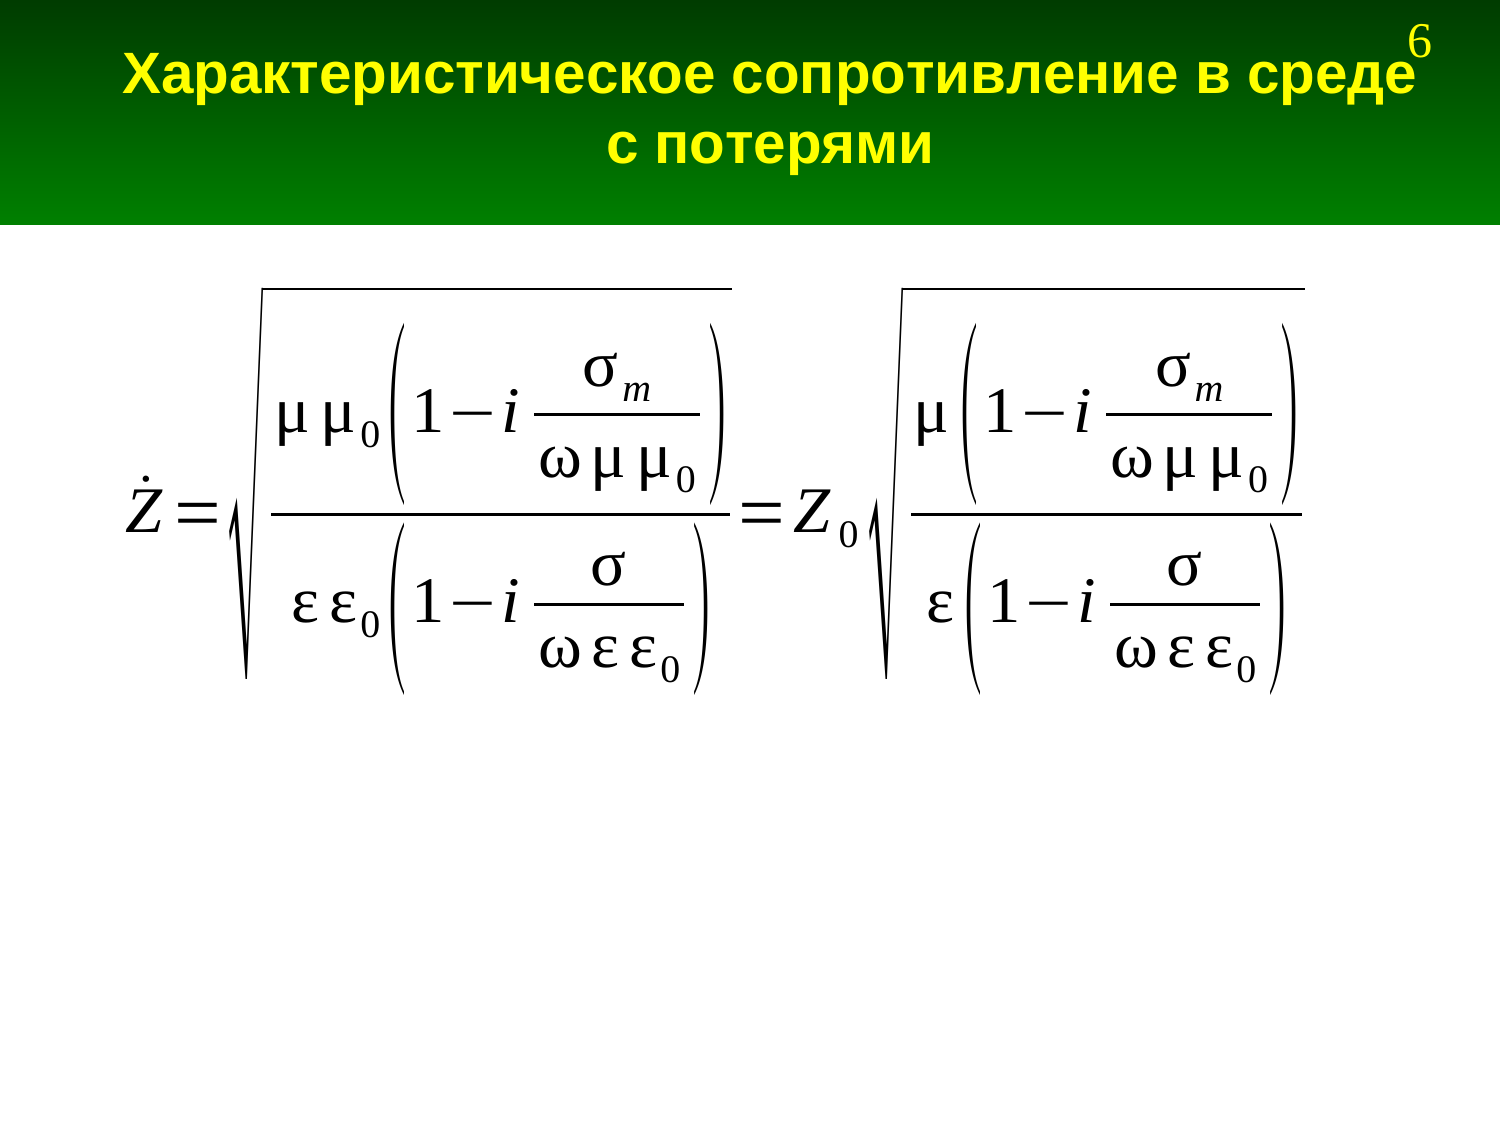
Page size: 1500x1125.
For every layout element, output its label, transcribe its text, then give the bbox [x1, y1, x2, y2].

chart [94, 284, 1334, 699]
title Характеристическое сопротивление в среде с потерями [100, 7, 1441, 204]
